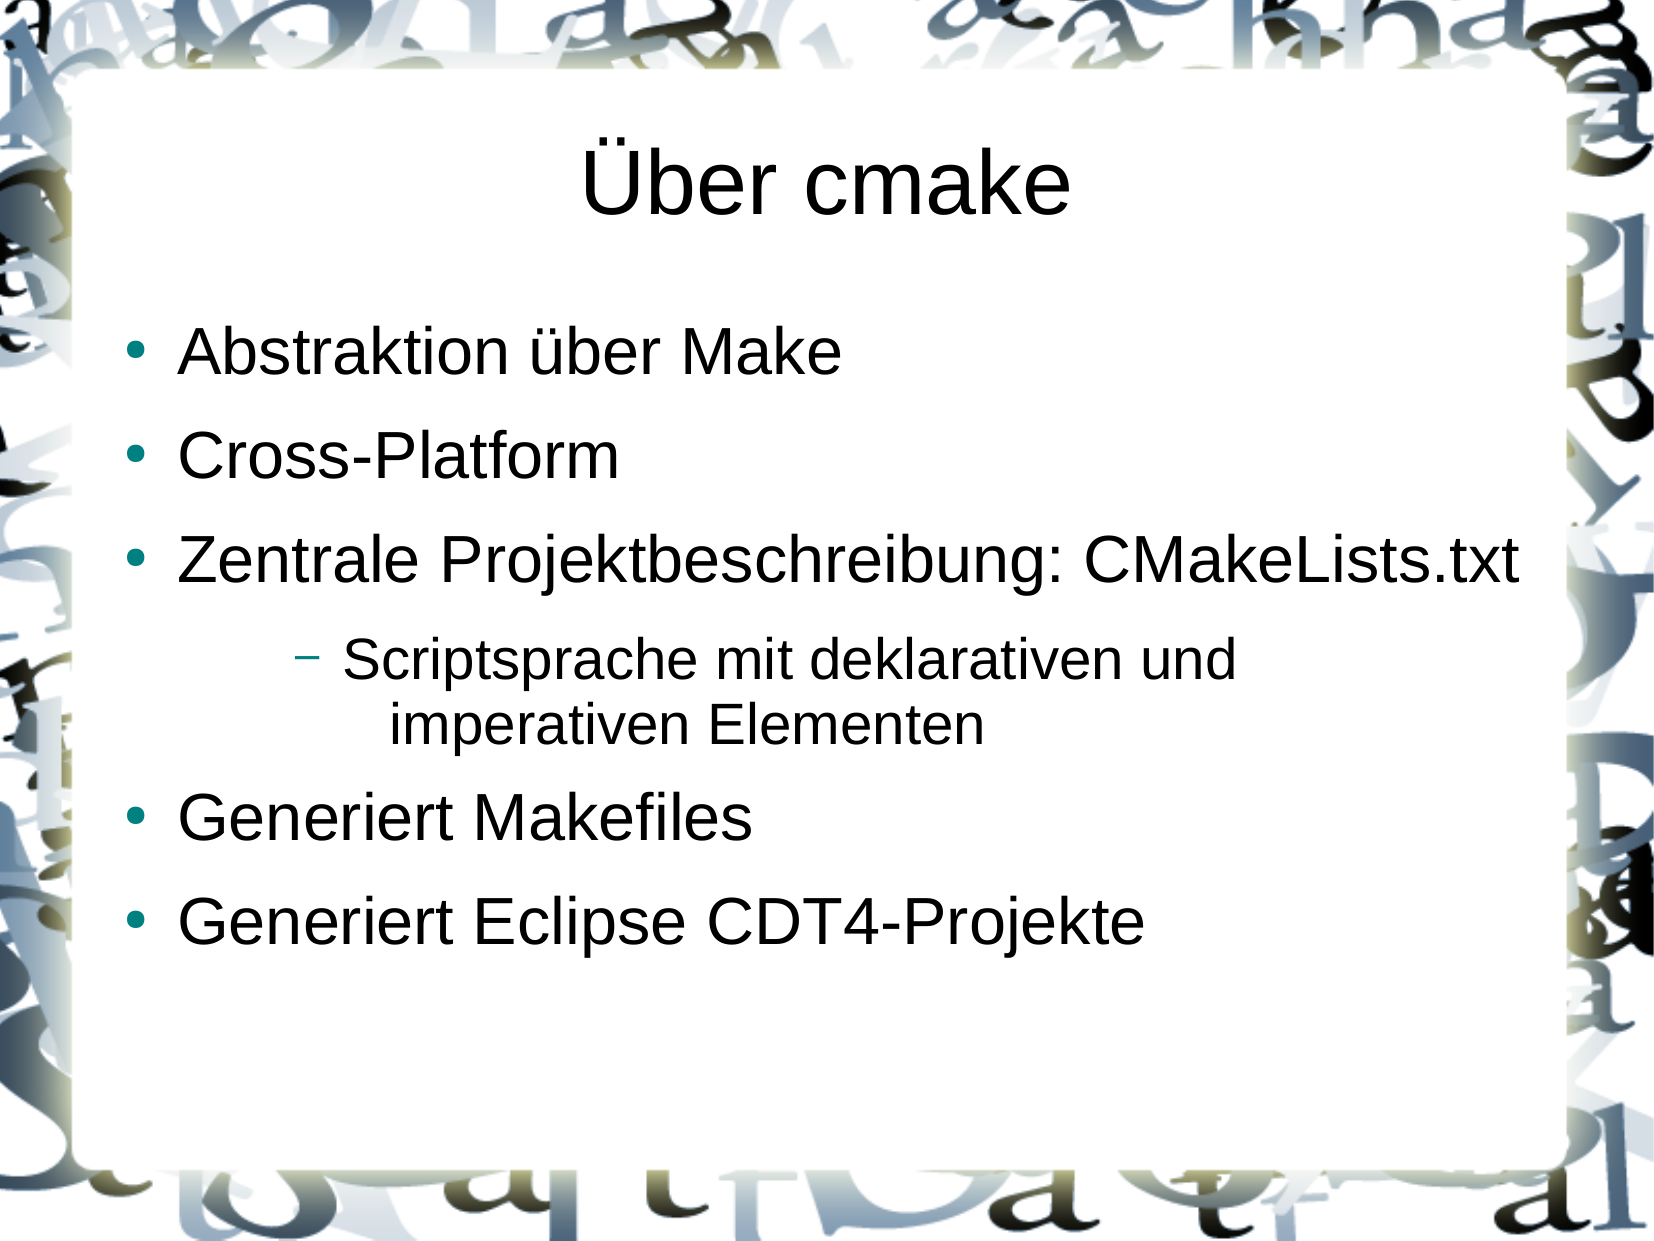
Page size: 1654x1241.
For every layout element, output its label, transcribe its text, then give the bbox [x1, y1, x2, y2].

list Abstraktion über Make Cross-Platform Zentrale Projektbeschreibung: CMakeLists.txt Scriptsprache mit deklarativen und imperativen Elementen Generiert Makefiles Generiert Eclipse CDT4-Projekte [106, 313, 1530, 1034]
picture [0, 0, 1654, 1241]
title Über cmake [82, 78, 1571, 287]
